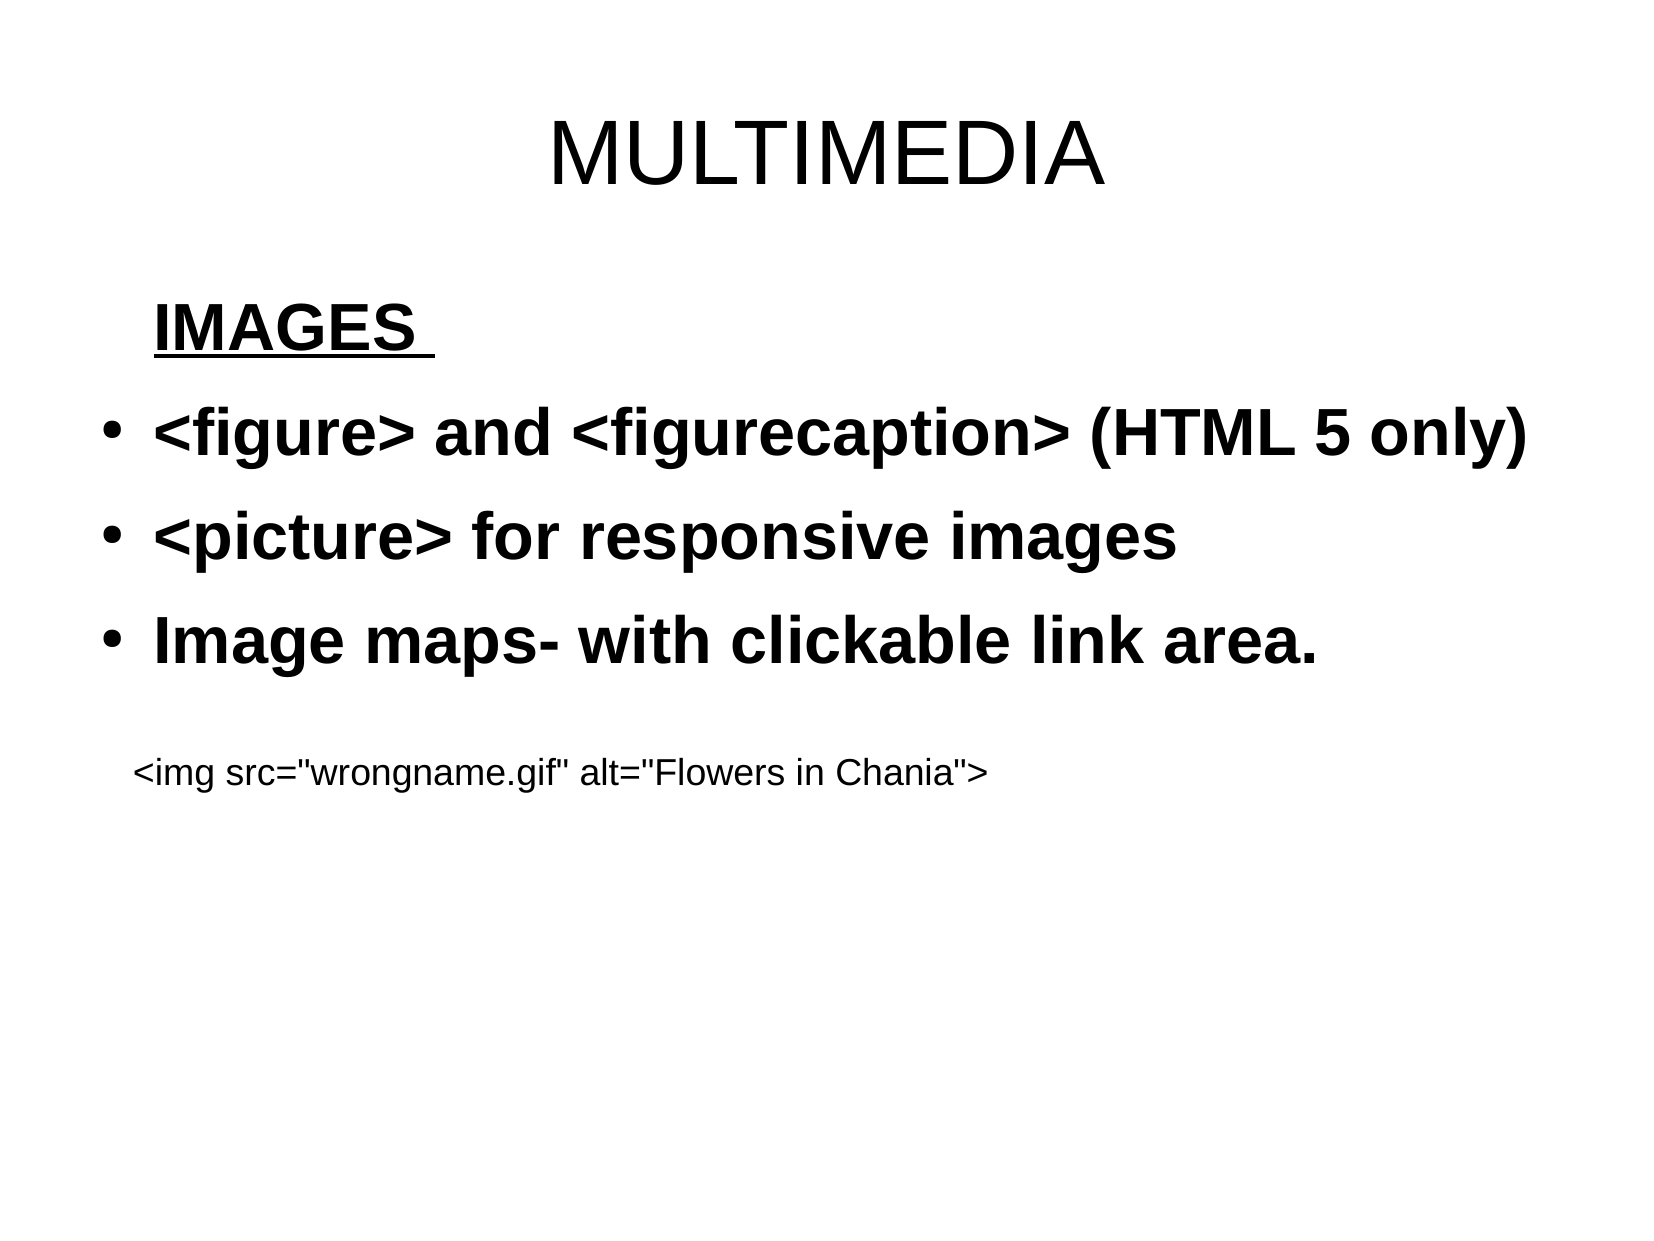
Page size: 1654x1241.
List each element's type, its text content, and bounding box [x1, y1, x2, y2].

list IMAGES <figure> and <figurecaption> (HTML 5 only) <picture> for responsive images Image maps- with clickable link area. [82, 290, 1571, 1010]
title MULTIMEDIA [82, 49, 1571, 257]
text_box <img src="wrongname.gif" alt="Flowers in Chania"> [118, 744, 1335, 981]
